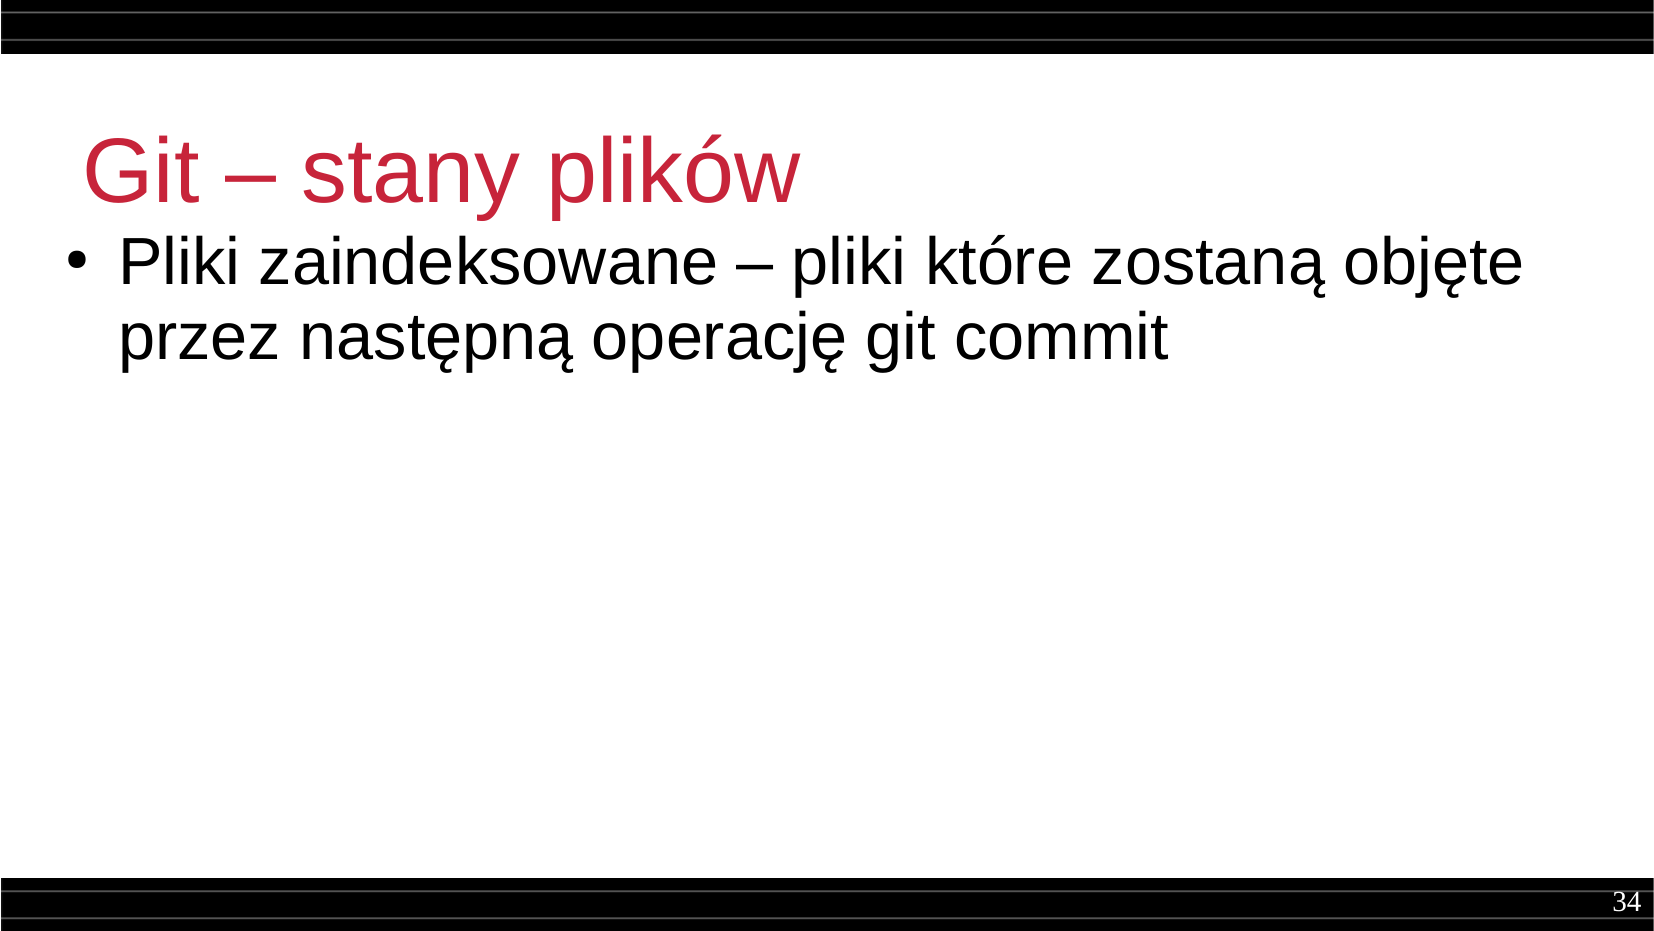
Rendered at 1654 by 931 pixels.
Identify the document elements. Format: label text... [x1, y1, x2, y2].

picture [1, 878, 1654, 931]
title Git – stany plików [82, 92, 1571, 249]
list Pliki zaindeksowane – pliki które zostaną objęte przez następną operację git commit [47, 224, 1536, 804]
picture [1, 0, 1654, 54]
